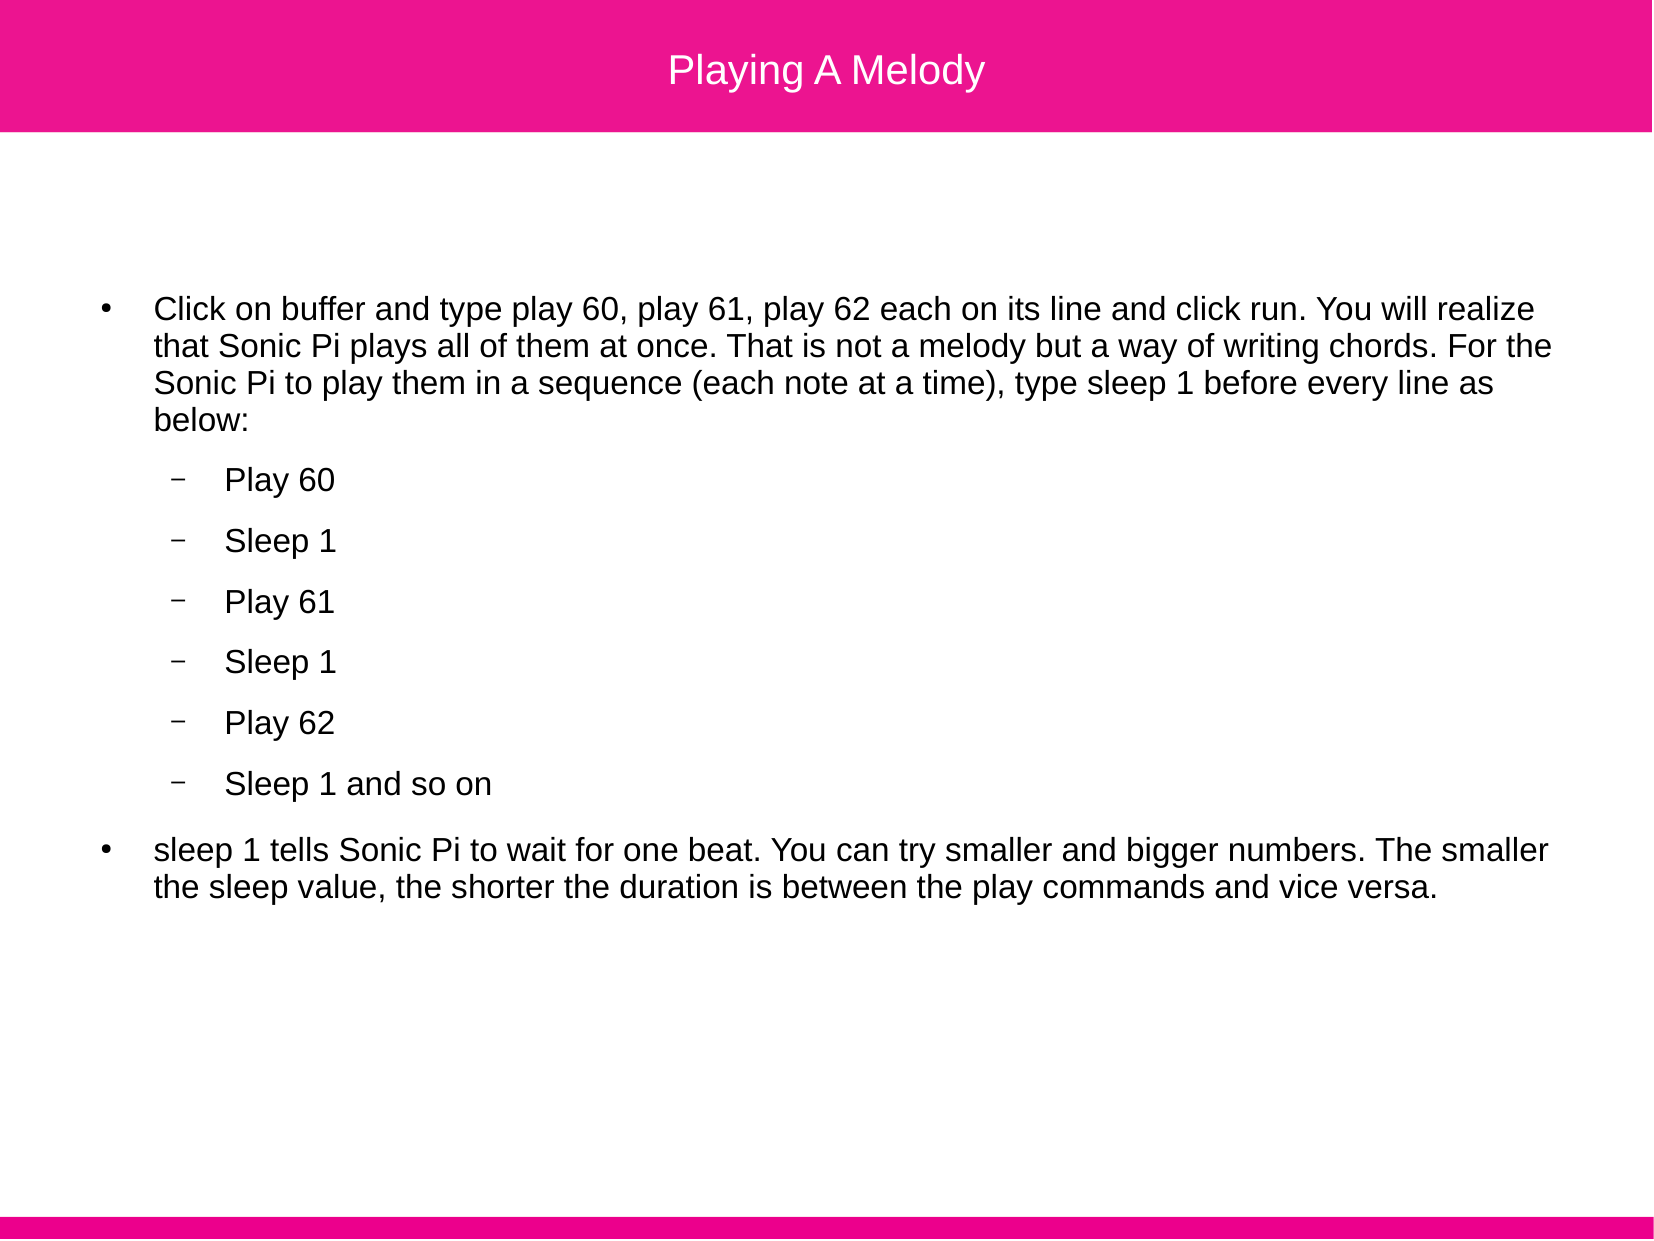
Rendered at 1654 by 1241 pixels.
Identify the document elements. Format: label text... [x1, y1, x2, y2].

title Playing A Melody [82, 46, 1571, 94]
list Click on buffer and type play 60, play 61, play 62 each on its line and click run. You will realize that Sonic Pi plays all of them at once. That is not a melody but a way of writing chords. For the Sonic Pi to play them in a sequence (each note at a time), type sleep 1 before every line as below: Play 60 Sleep 1 Play 61 Sleep 1 Play 62 Sleep 1 and so on sleep 1 tells Sonic Pi to wait for one beat. You can try smaller and bigger numbers. The smaller the sleep value, the shorter the duration is between the play commands and vice versa. [82, 290, 1571, 1010]
picture [0, 0, 1654, 1241]
